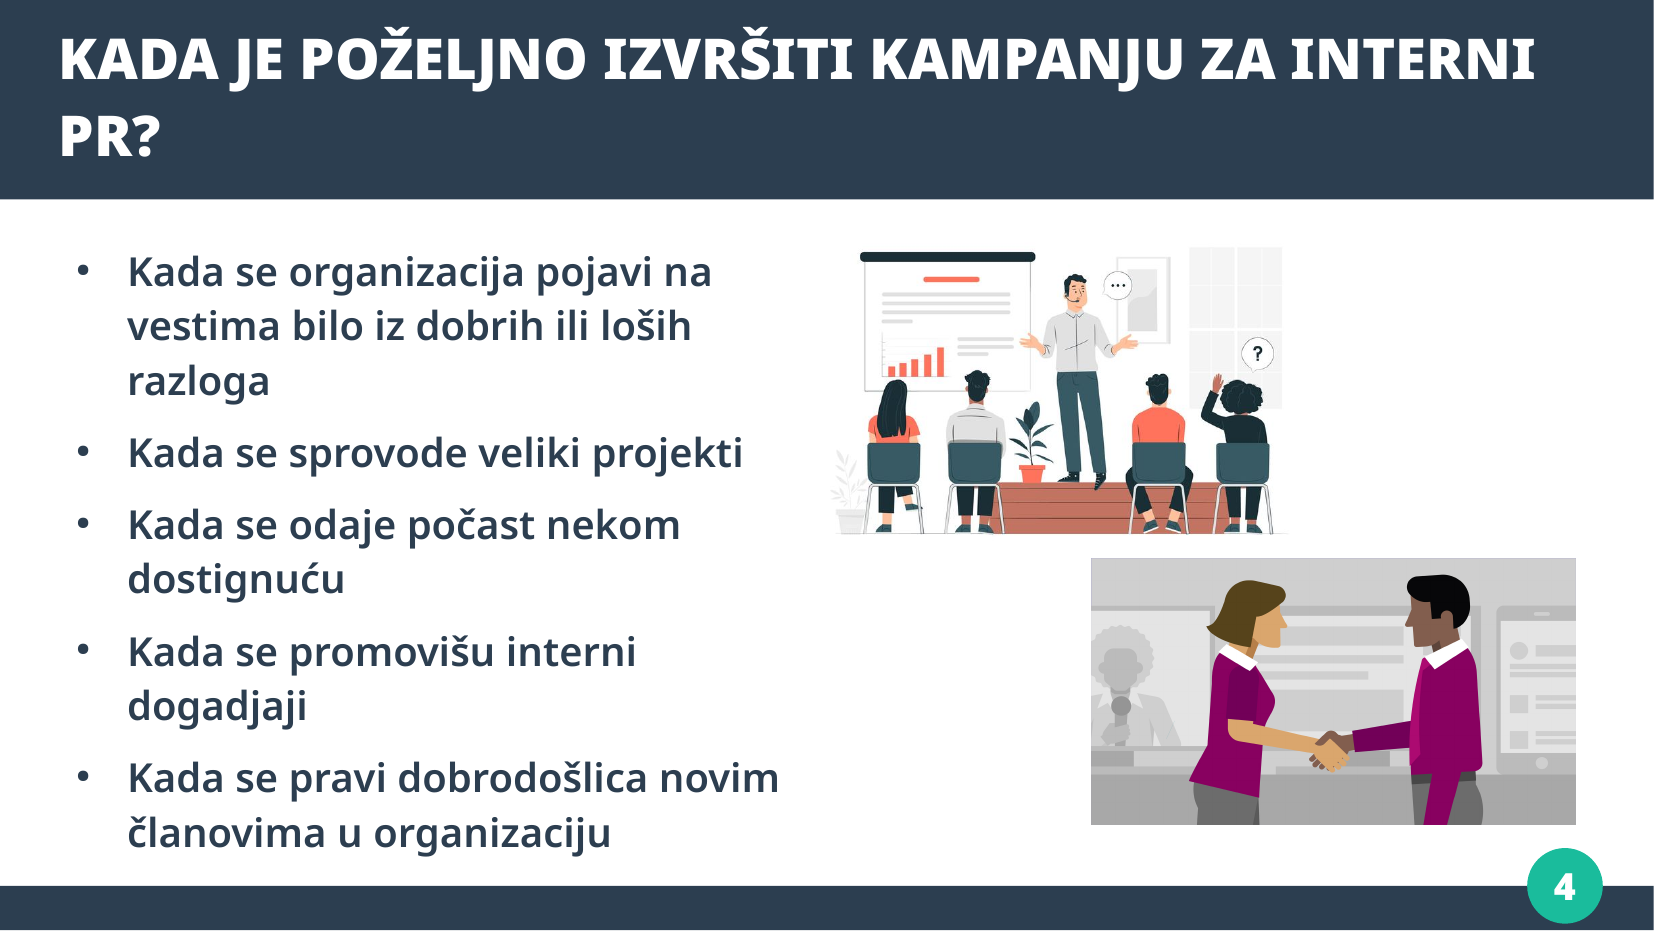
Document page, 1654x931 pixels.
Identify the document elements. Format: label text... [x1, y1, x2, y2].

list Kada se organizacija pojavi na vestima bilo iz dobrih ili loših razloga Kada se sprovode veliki projekti Kada se odaje počast nekom dostignuću Kada se promovišu interni dogadjaji Kada se pravi dobrodošlica novim članovima u organizaciju [59, 243, 809, 864]
title KADA JE POŽELJNO IZVRŠITI KAMPANJU ZA INTERNI PR? [59, 37, 1595, 155]
picture [808, 221, 1576, 826]
